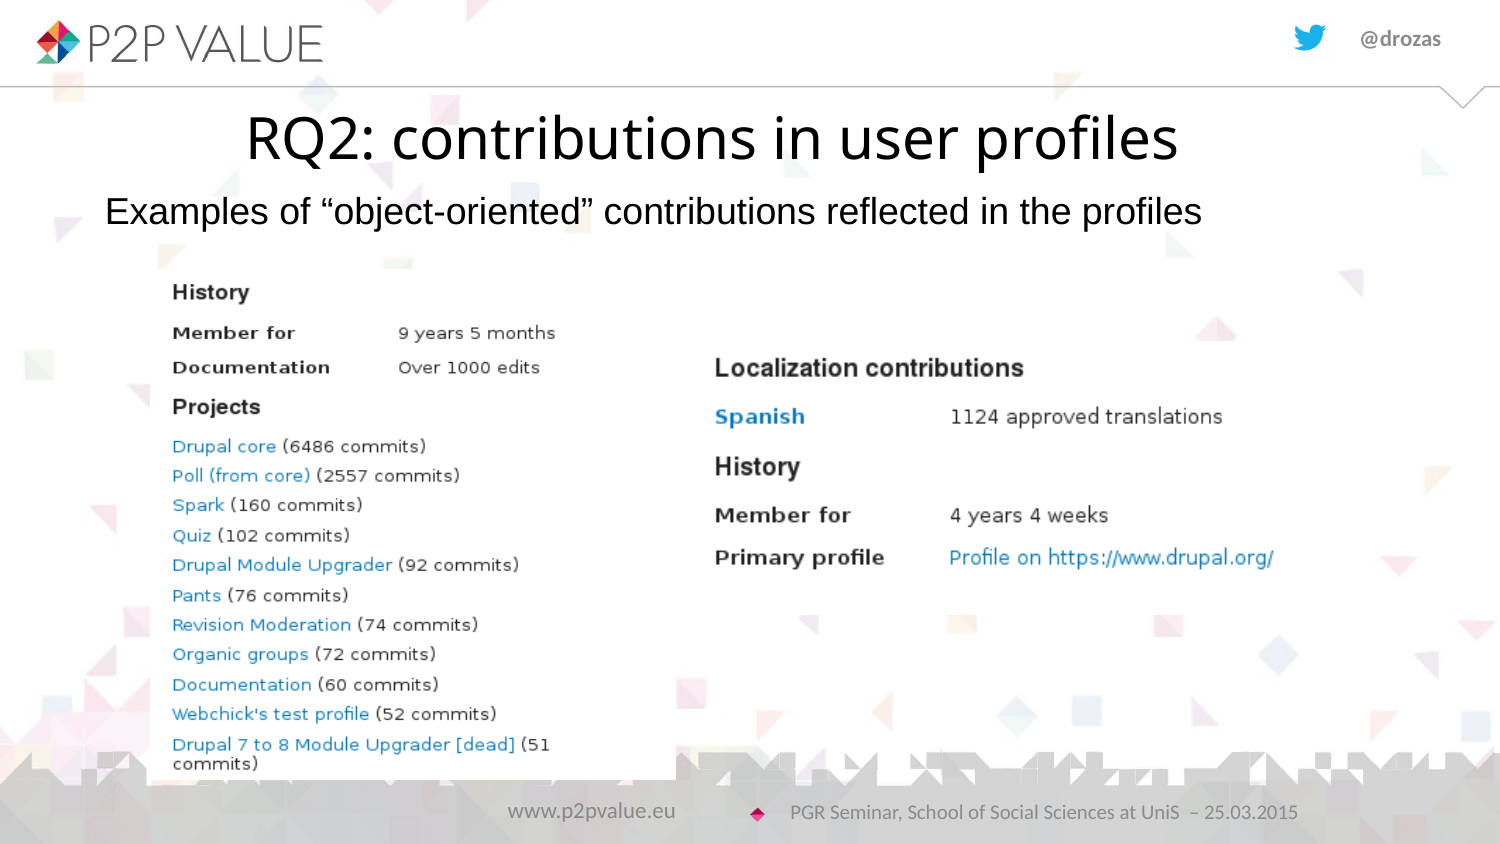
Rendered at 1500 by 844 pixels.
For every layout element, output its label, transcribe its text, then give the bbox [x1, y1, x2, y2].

text_box @drozas [1333, 15, 1455, 60]
text_box Examples of “object-oriented” contributions reflected in the profiles [90, 183, 1500, 241]
text_box www.p2pvalue.eu [501, 789, 720, 829]
picture [0, 0, 1500, 844]
text_box PGR Seminar, School of Social Sciences at UniS – 25.03.2015 [777, 788, 1470, 834]
title RQ2: contributions in user profiles [60, 92, 1366, 181]
